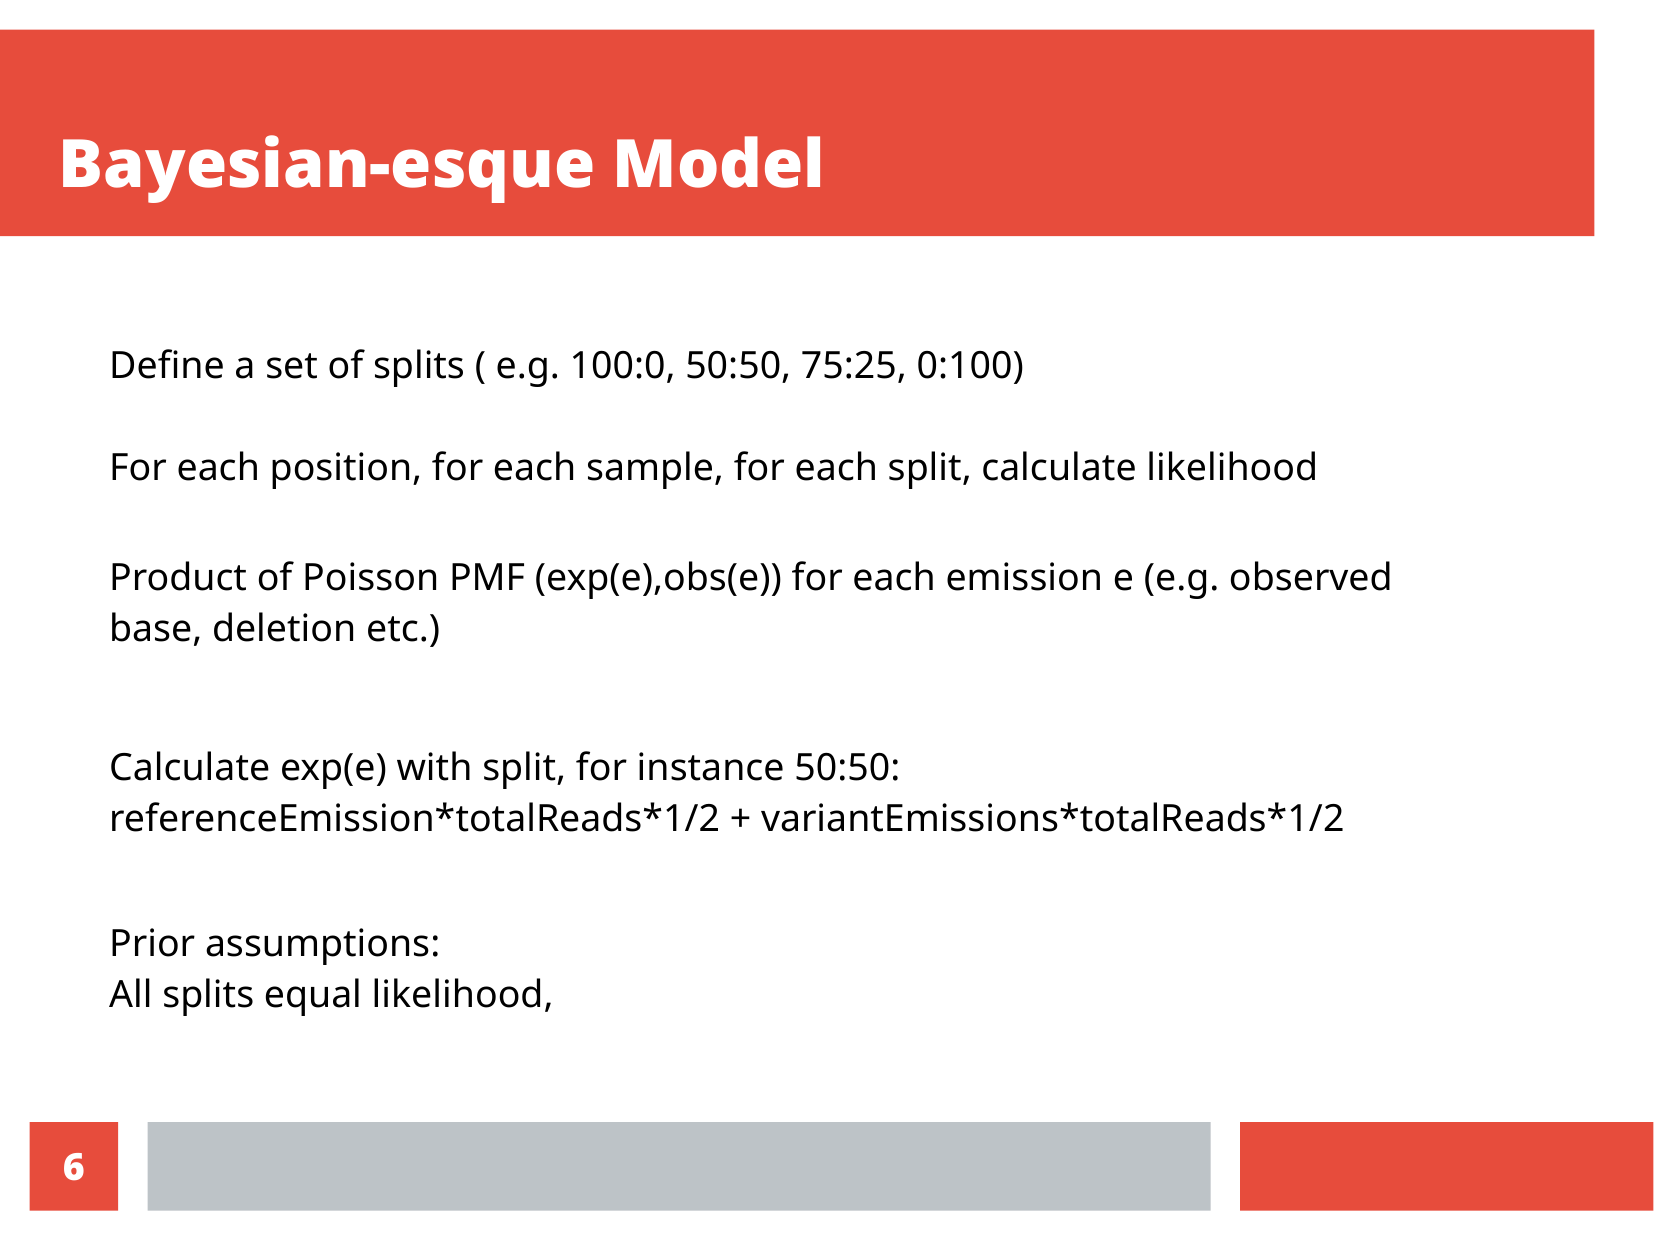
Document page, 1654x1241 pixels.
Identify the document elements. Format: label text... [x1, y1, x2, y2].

text_box Define a set of splits ( e.g. 100:0, 50:50, 75:25, 0:100) For each position, for each sample, for each split, calculate likelihood [94, 330, 1595, 499]
text_box Product of Poisson PMF (exp(e),obs(e)) for each emission e (e.g. observed base, deletion etc.) [94, 543, 1441, 661]
title Bayesian-esque Model [59, 59, 1595, 207]
text_box Prior assumptions: All splits equal likelihood, [94, 909, 1465, 1027]
text_box Calculate exp(e) with split, for instance 50:50: referenceEmission*totalReads*1/2 + variantEmissions*totalReads*1/2 [94, 733, 1441, 851]
